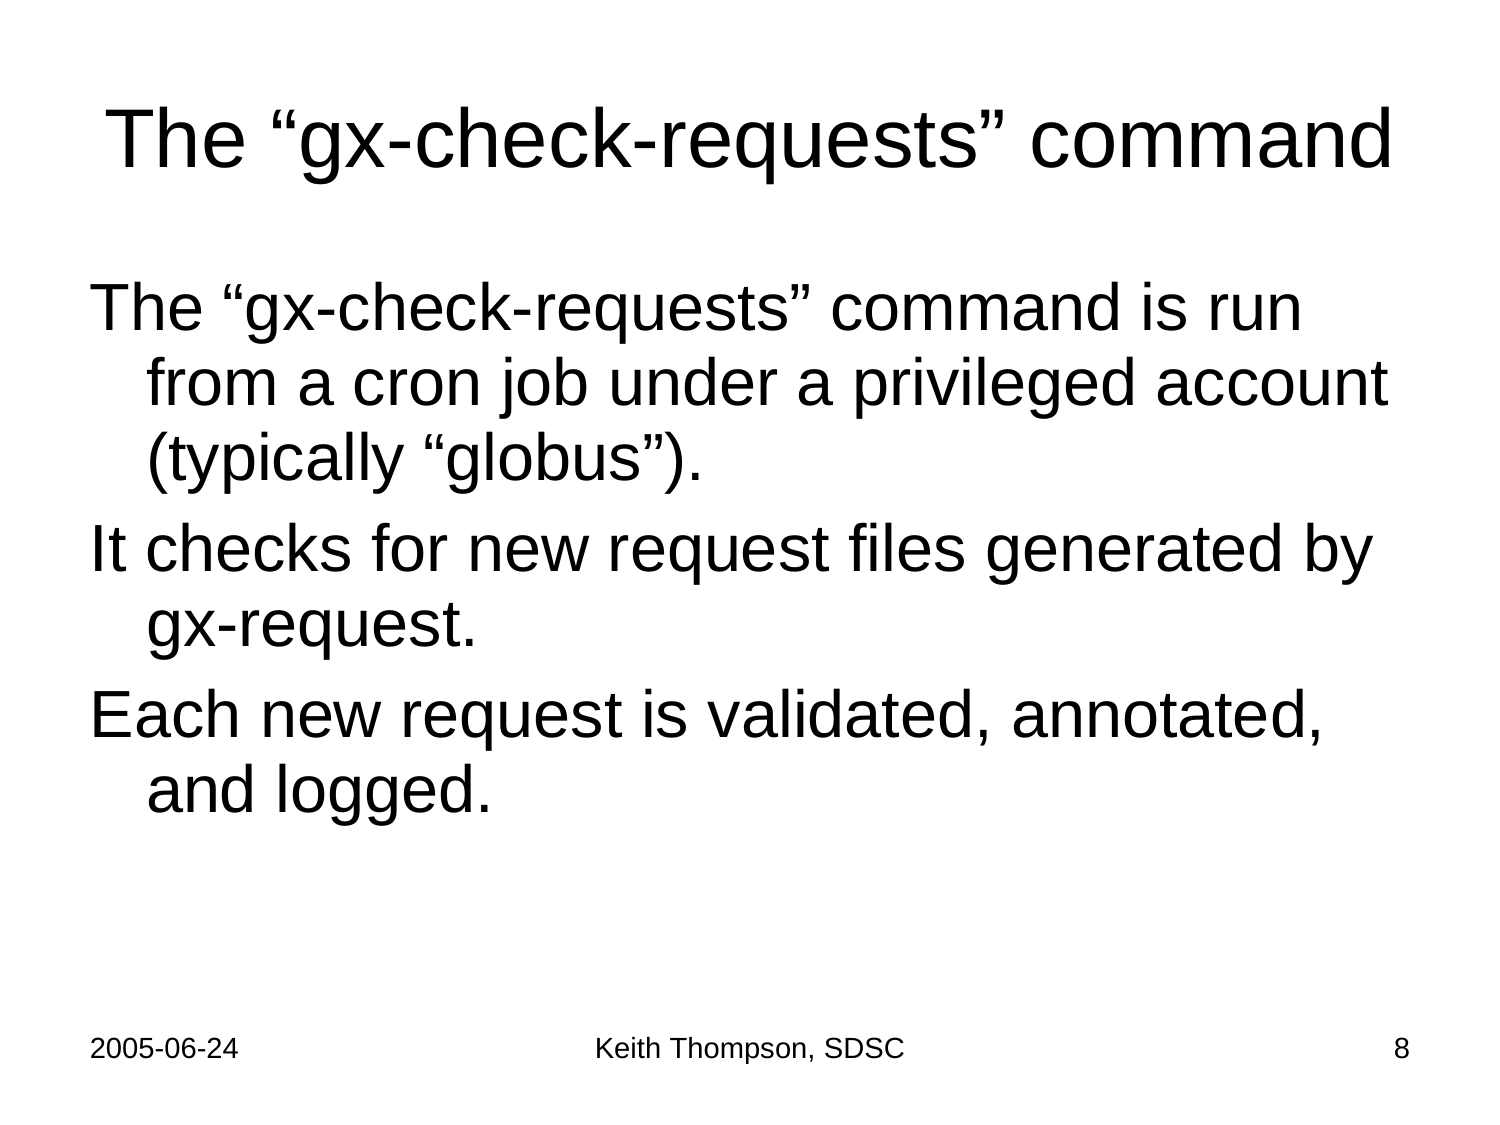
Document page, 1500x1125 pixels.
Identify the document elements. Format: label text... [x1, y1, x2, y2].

list The “gx-check-requests” command is run from a cron job under a privileged account (typically “globus”). It checks for new request files generated by gx-request. Each new request is validated, annotated, and logged. [75, 262, 1426, 1006]
title The “gx-check-requests” command [75, 45, 1426, 233]
